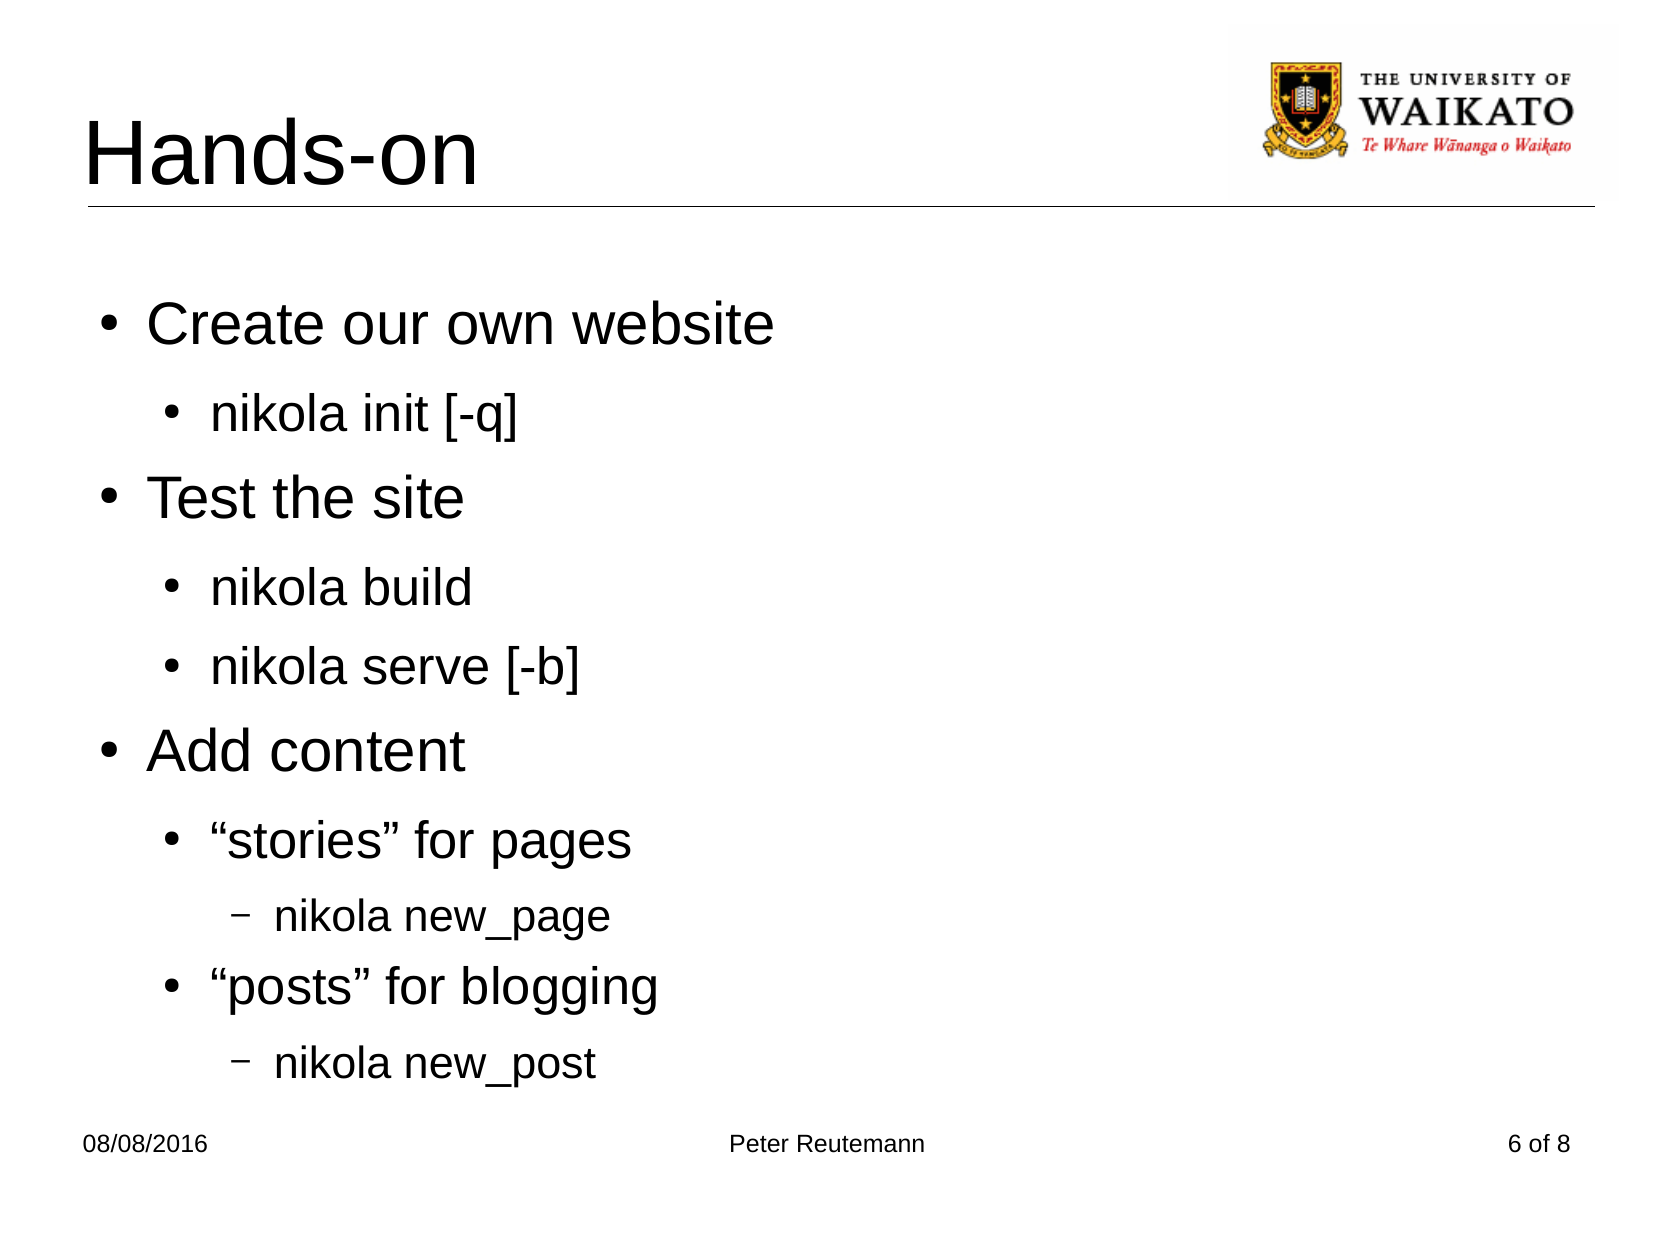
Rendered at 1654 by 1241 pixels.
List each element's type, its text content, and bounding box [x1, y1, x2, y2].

picture [1228, 24, 1619, 201]
list Create our own website nikola init [-q] Test the site nikola build nikola serve [-b] Add content “stories” for pages nikola new_page “posts” for blogging nikola new_post [82, 290, 1571, 1093]
title Hands-on [82, 49, 1571, 257]
